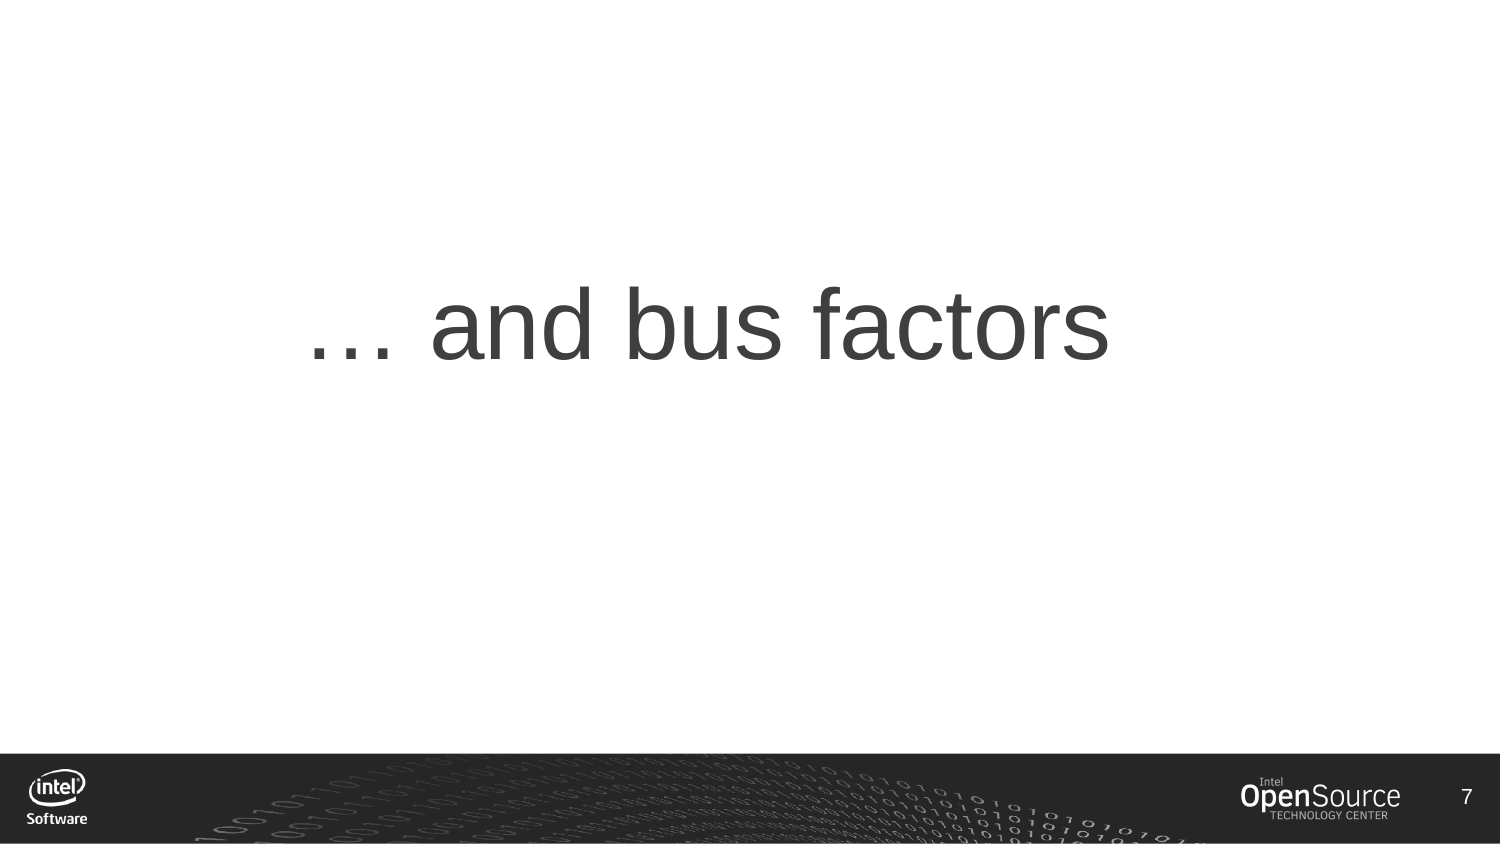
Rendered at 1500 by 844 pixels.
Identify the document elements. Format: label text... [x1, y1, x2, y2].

picture [27, 753, 87, 844]
title … and bus factors [79, 259, 1335, 413]
picture [1220, 757, 1418, 839]
